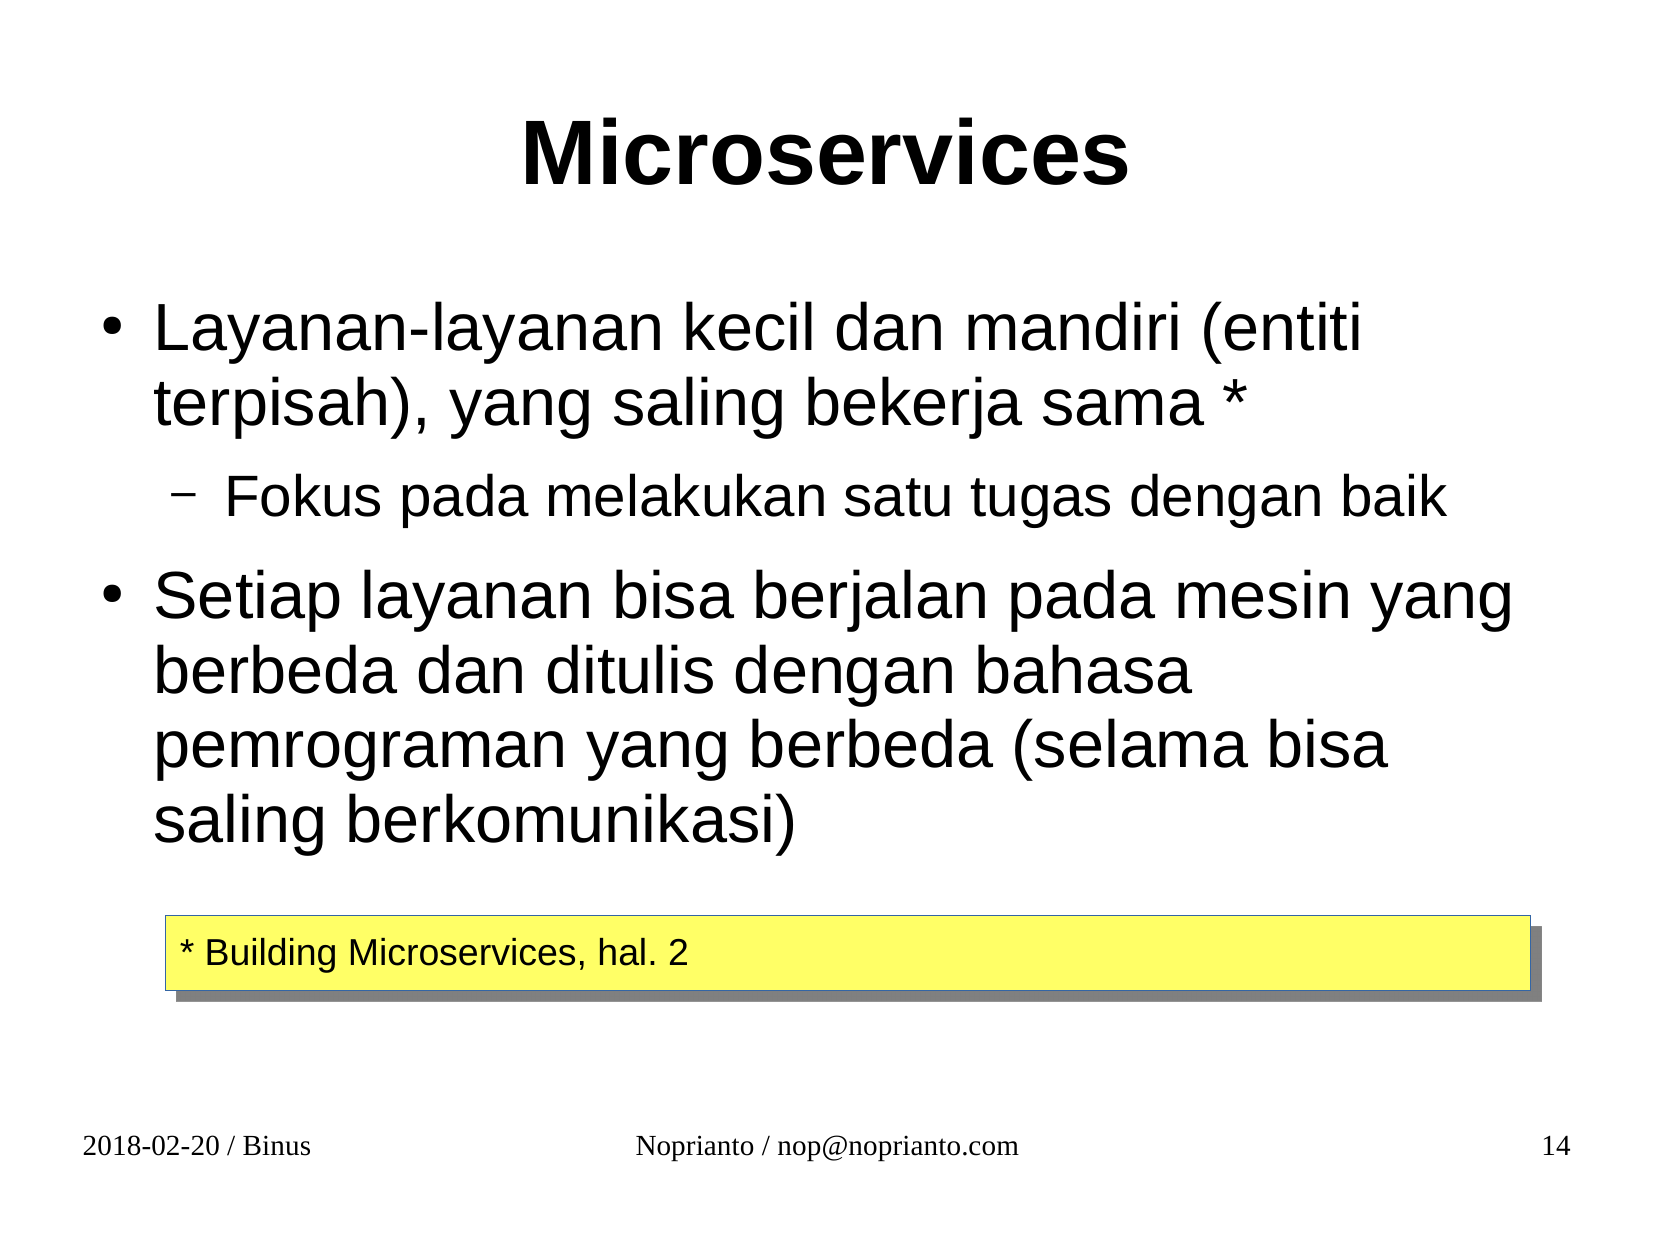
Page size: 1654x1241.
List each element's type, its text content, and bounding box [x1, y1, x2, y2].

title Microservices [82, 49, 1571, 257]
list Layanan-layanan kecil dan mandiri (entiti terpisah), yang saling bekerja sama * Fokus pada melakukan satu tugas dengan baik Setiap layanan bisa berjalan pada mesin yang berbeda dan ditulis dengan bahasa pemrograman yang berbeda (selama bisa saling berkomunikasi) [82, 290, 1571, 1010]
text_box * Building Microservices, hal. 2 [165, 915, 1531, 991]
